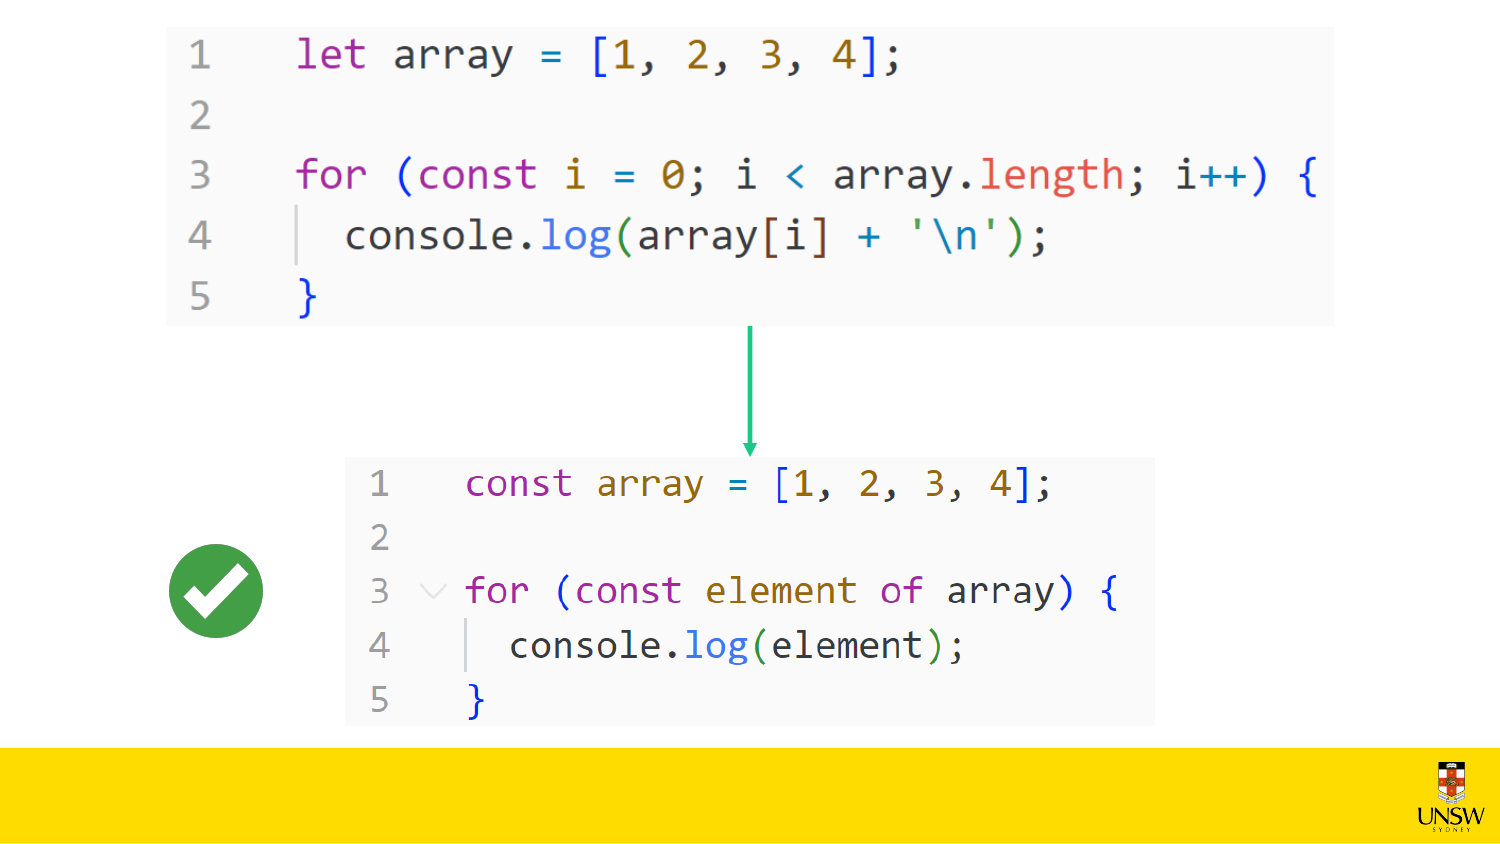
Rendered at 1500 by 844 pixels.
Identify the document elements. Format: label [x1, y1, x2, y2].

picture [166, 27, 1334, 326]
picture [1418, 762, 1485, 832]
picture [166, 541, 266, 641]
picture [345, 457, 1155, 726]
